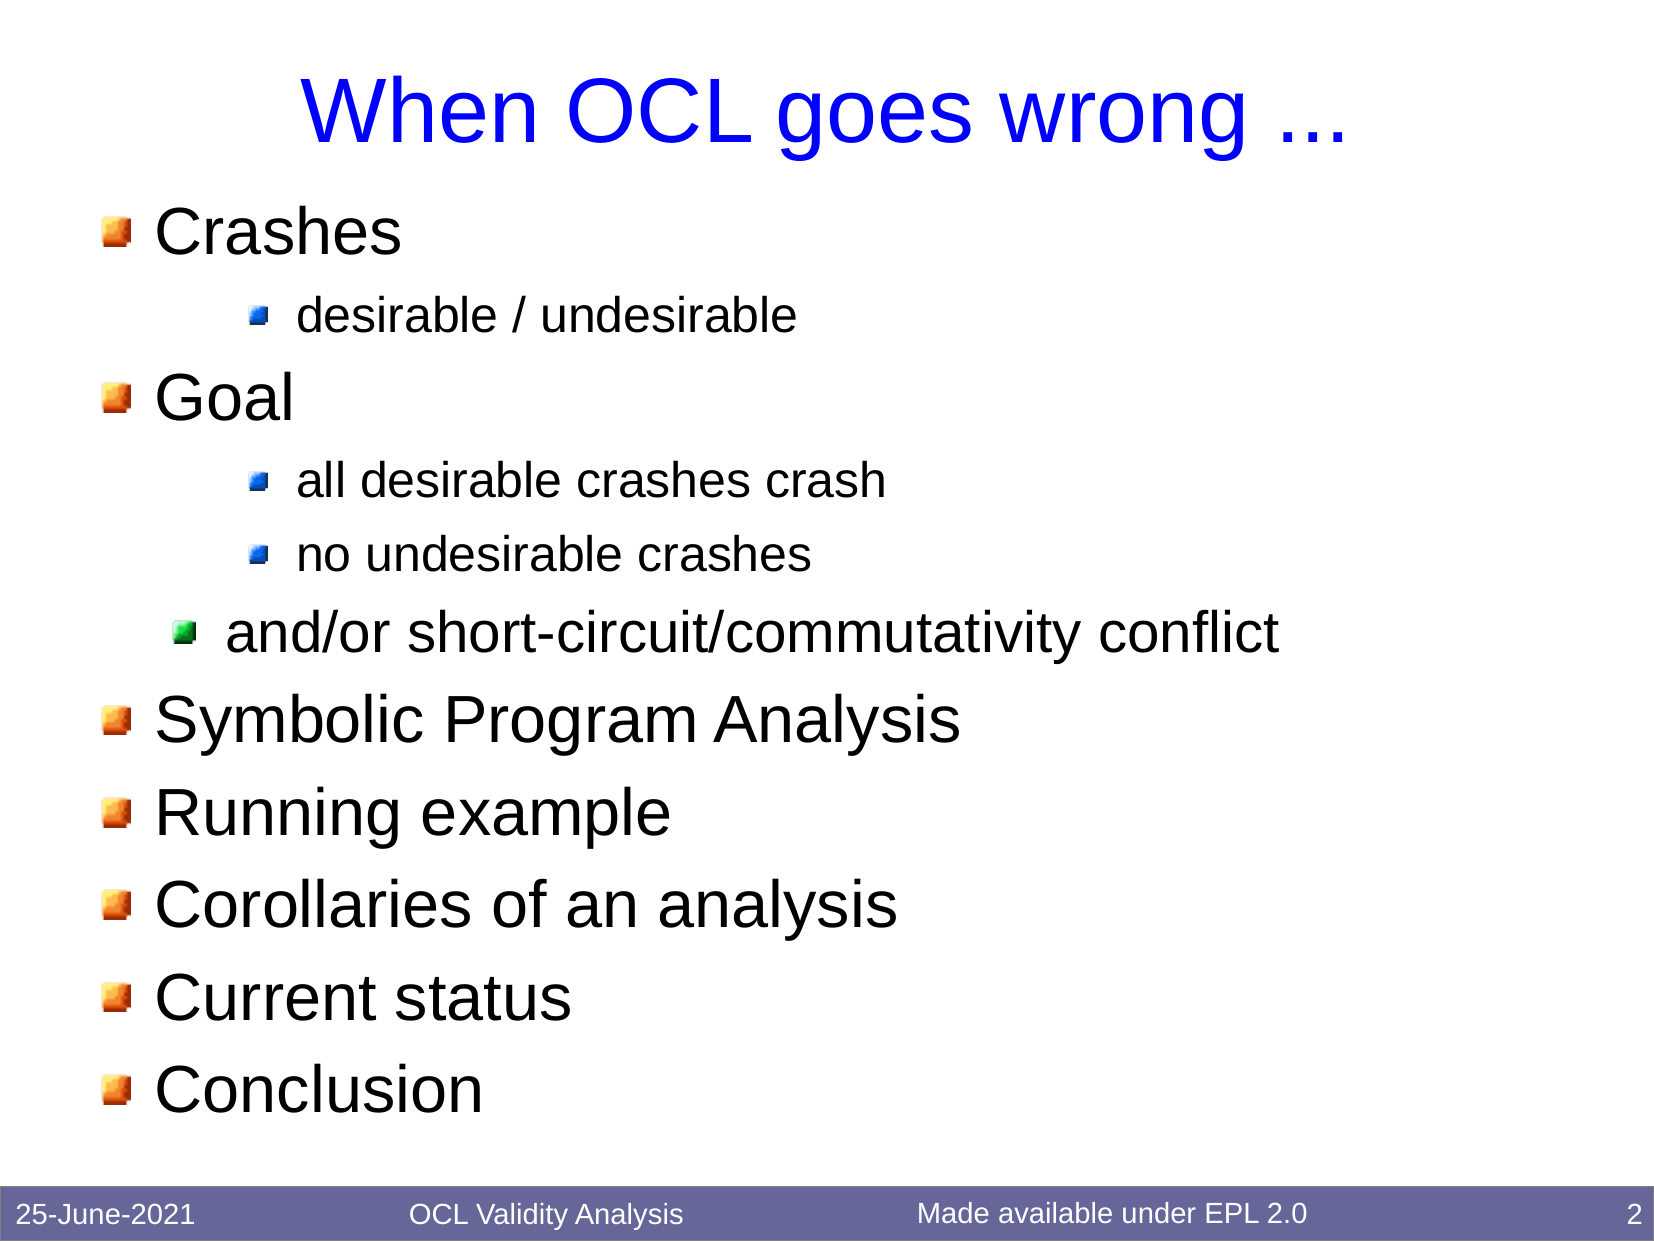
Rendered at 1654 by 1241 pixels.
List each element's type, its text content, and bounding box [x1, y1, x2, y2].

list Crashes desirable / undesirable Goal all desirable crashes crash no undesirable crashes and/or short-circuit/commutativity conflict Symbolic Program Analysis Running example Corollaries of an analysis Current status Conclusion [83, 194, 1572, 1128]
title When OCL goes wrong ... [82, 49, 1571, 173]
